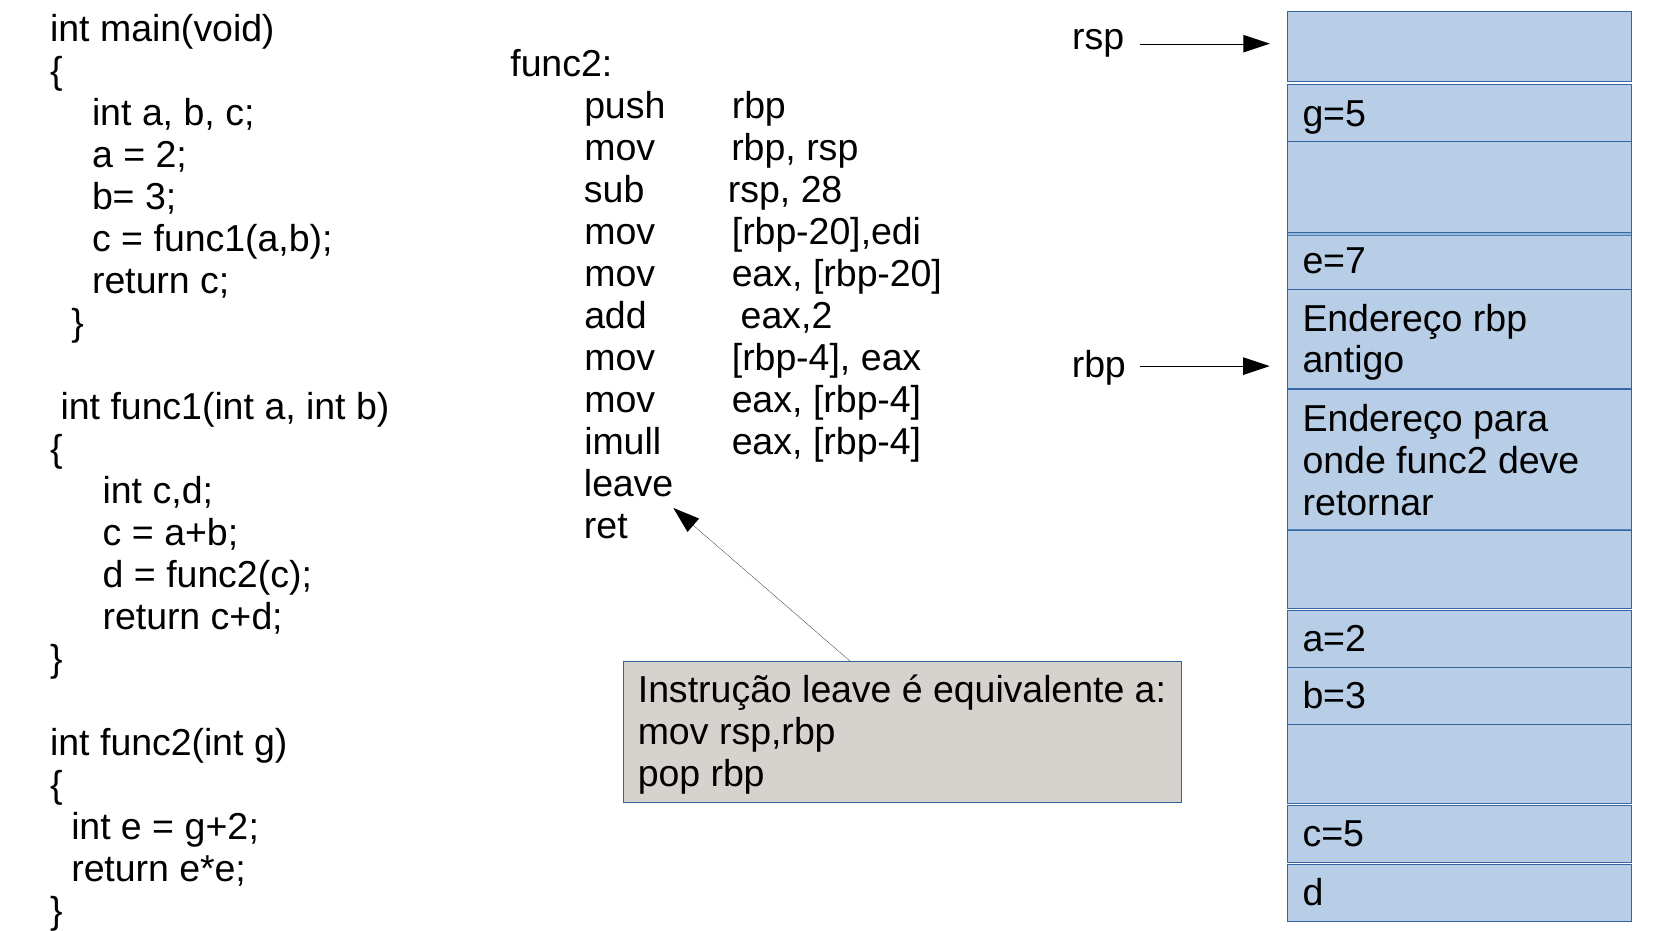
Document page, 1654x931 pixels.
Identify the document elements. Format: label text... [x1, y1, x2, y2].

text_box [1287, 725, 1632, 804]
text_box b=3 [1287, 668, 1632, 725]
text_box rbp [1057, 335, 1141, 393]
text_box int main(void) { int a, b, c; a = 2; b= 3; c = func1(a,b); return c; } int func1(int a, int b) { int c,d; c = a+b; d = func2(c); return c+d; } int func2(int g) { int e = g+2; return e*e; } [35, 0, 449, 931]
text_box g=5 [1287, 84, 1632, 142]
text_box d [1287, 864, 1632, 922]
text_box [1287, 531, 1632, 609]
text_box Instrução leave é equivalente a: mov rsp,rbp pop rbp [623, 661, 1182, 803]
text_box Endereço rbp antigo [1287, 290, 1632, 389]
text_box e=7 [1287, 232, 1632, 290]
text_box a=2 [1287, 610, 1632, 668]
text_box Endereço para onde func2 deve retornar [1287, 389, 1632, 531]
text_box [1287, 11, 1632, 82]
text_box rsp [1057, 8, 1139, 66]
text_box c=5 [1287, 805, 1632, 863]
text_box [1287, 142, 1632, 232]
text_box func2: push rbp mov rbp, rsp sub rsp, 28 mov [rbp-20],edi mov eax, [rbp-20] add eax,2 mov [rbp-4], eax mov eax, [rbp-4] imull eax, [rbp-4] leave ret [495, 35, 1028, 807]
